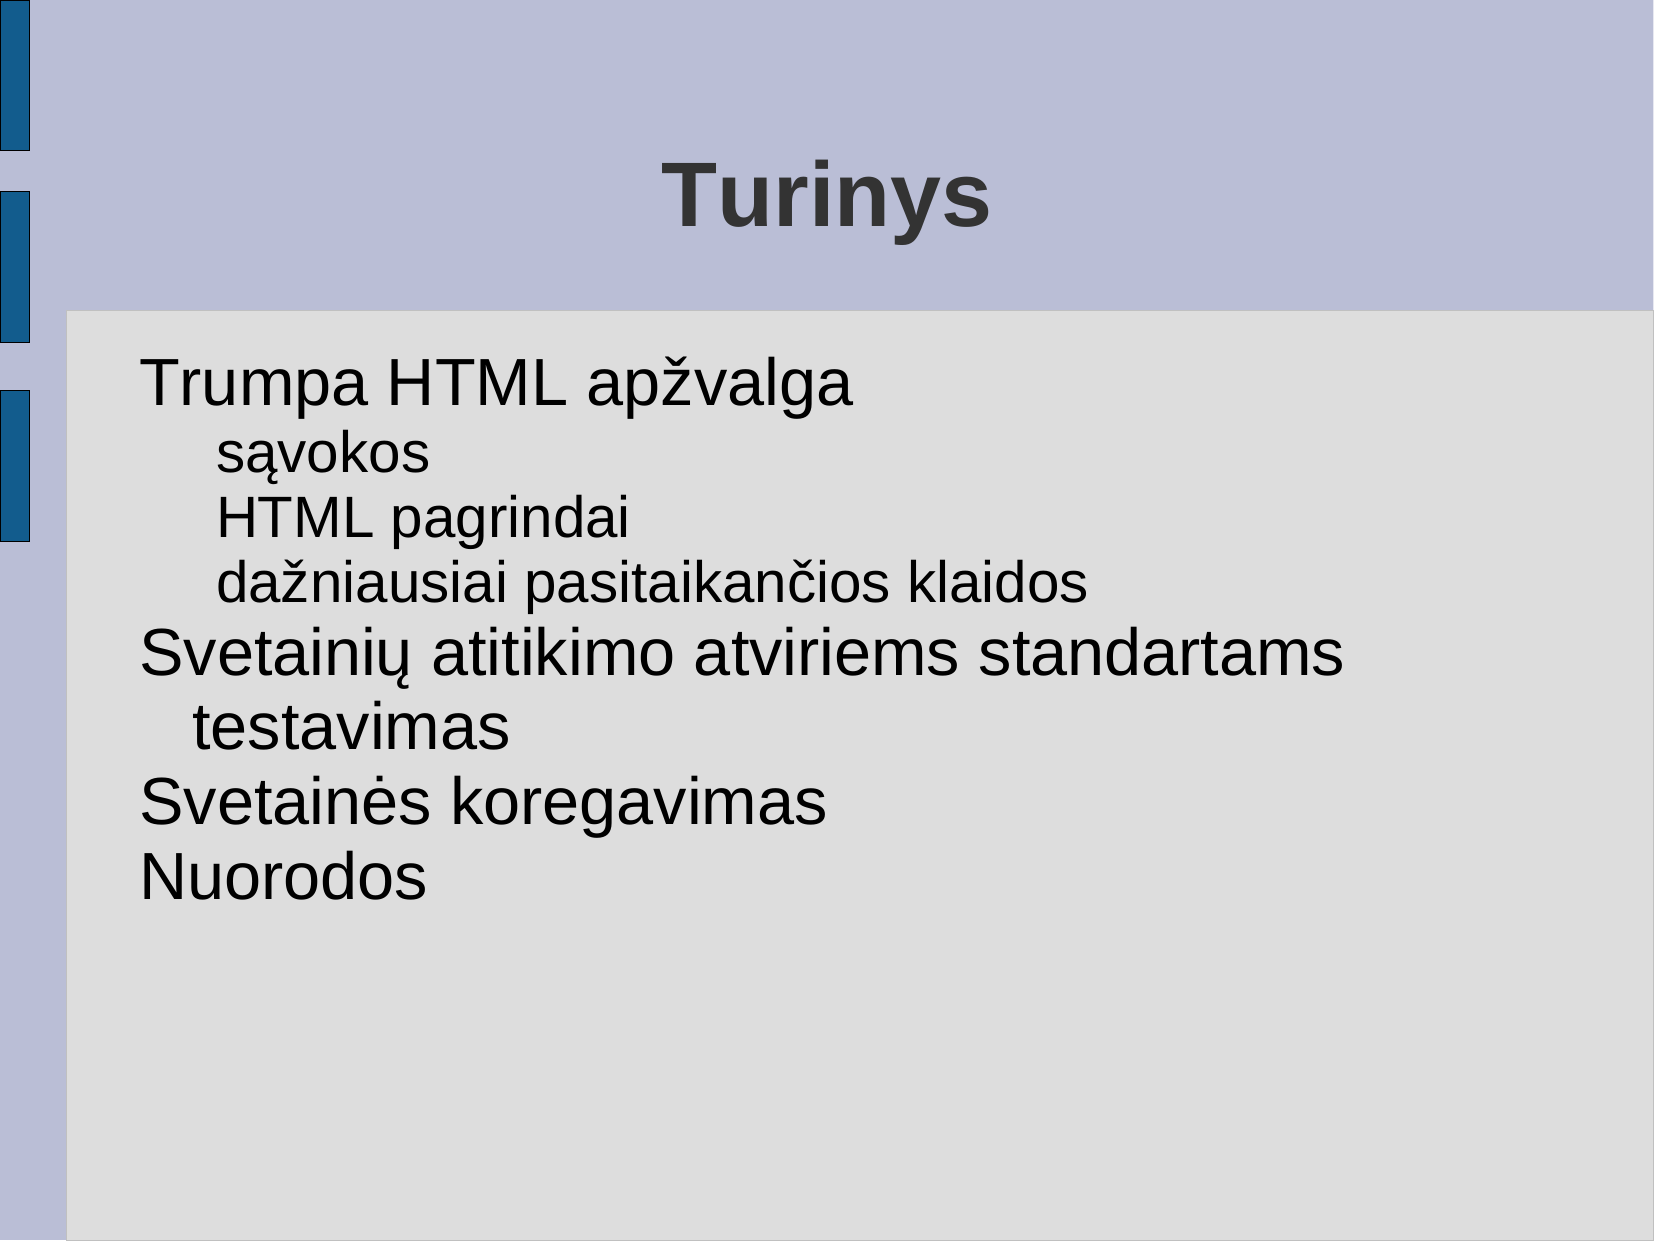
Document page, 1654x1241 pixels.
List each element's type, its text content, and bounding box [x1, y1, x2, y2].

list Trumpa HTML apžvalga sąvokos HTML pagrindai dažniausiai pasitaikančios klaidos Svetainių atitikimo atviriems standartams testavimas Svetainės koregavimas Nuorodos [121, 344, 1534, 1127]
title Turinys [121, 91, 1534, 299]
